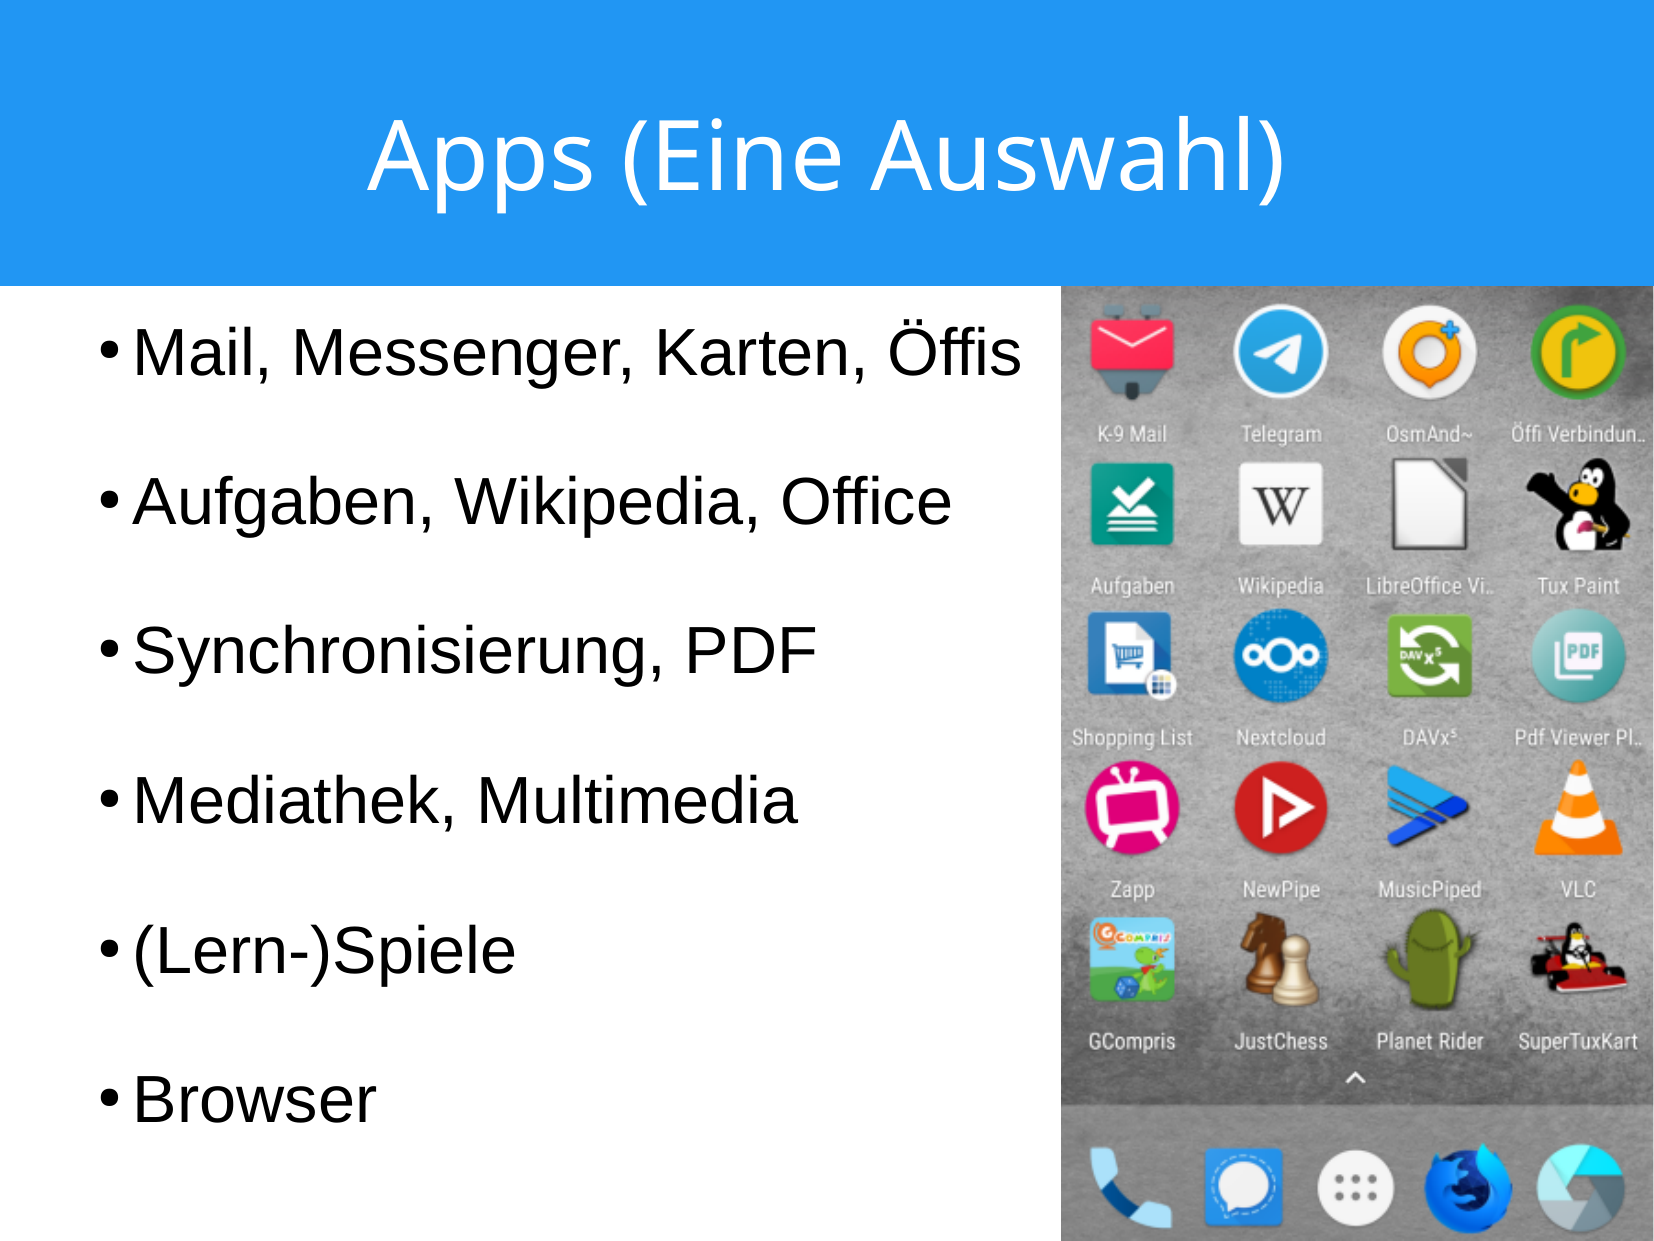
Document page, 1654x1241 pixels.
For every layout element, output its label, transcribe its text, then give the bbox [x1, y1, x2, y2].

text_box Mail, Messenger, Karten, Öffis Aufgaben, Wikipedia, Office Synchronisierung, PDF Mediathek, Multimedia (Lern-)Spiele Browser [82, 307, 1061, 1213]
title Apps (Eine Auswahl) [82, 49, 1571, 257]
picture [1061, 286, 1654, 1241]
